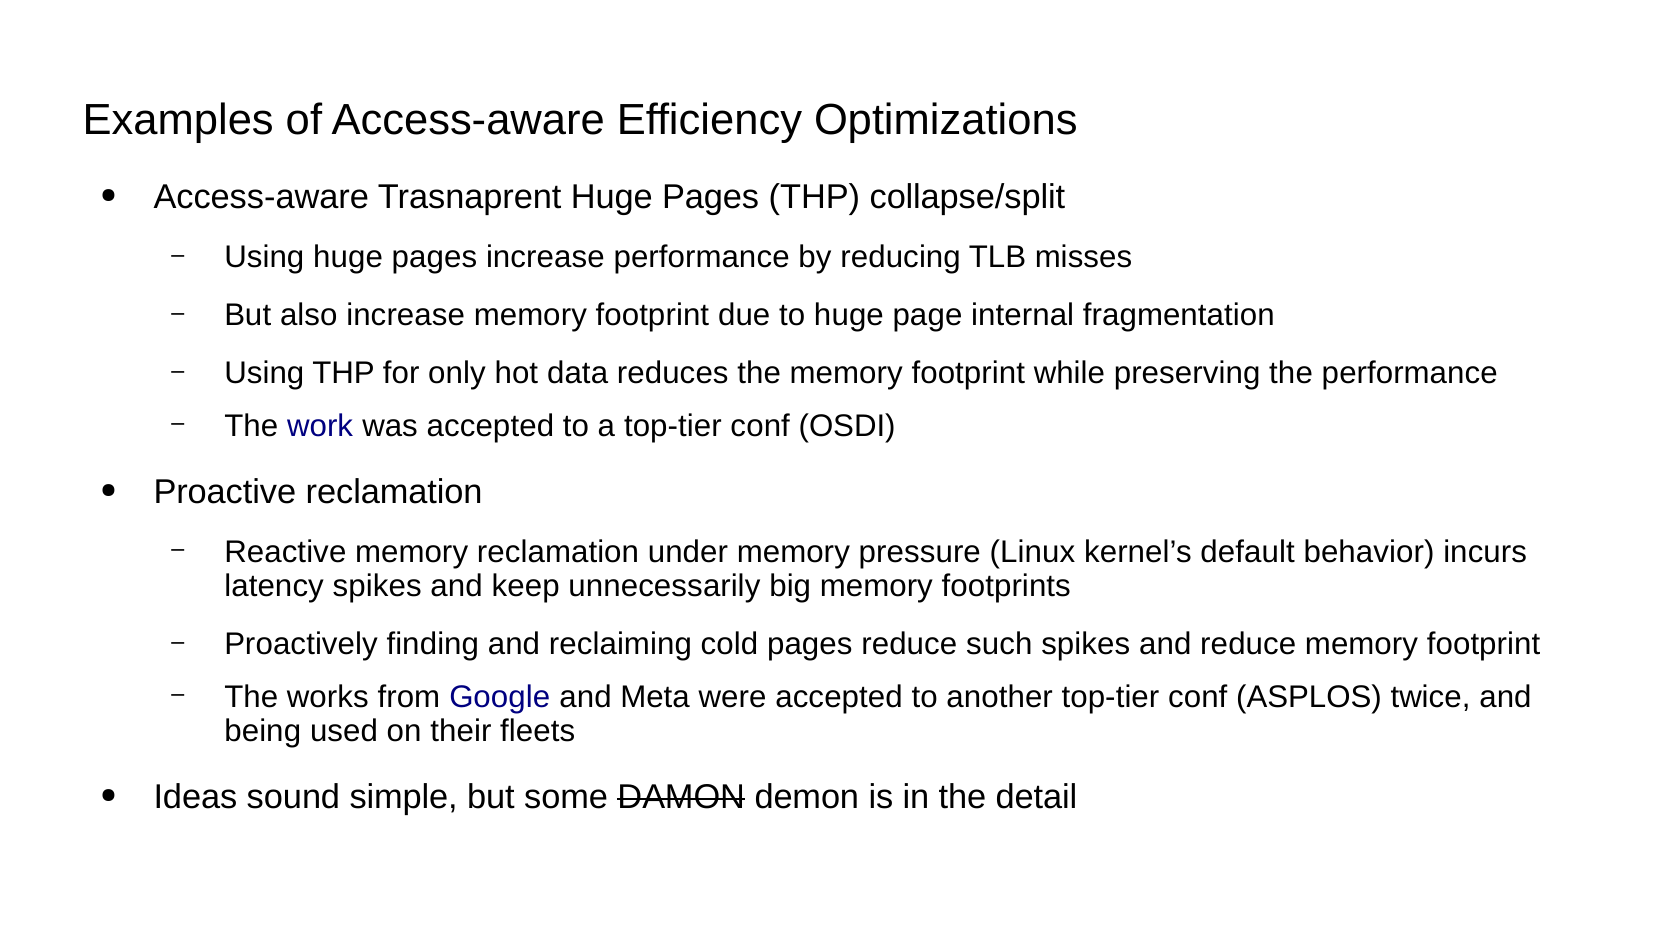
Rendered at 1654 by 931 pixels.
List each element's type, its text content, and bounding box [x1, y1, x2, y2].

title Examples of Access-aware Efficiency Optimizations [82, 81, 1571, 157]
list Access-aware Trasnaprent Huge Pages (THP) collapse/split Using huge pages increase performance by reducing TLB misses But also increase memory footprint due to huge page internal fragmentation Using THP for only hot data reduces the memory footprint while preserving the performance The work was accepted to a top-tier conf (OSDI) Proactive reclamation Reactive memory reclamation under memory pressure (Linux kernel’s default behavior) incurs latency spikes and keep unnecessarily big memory footprints Proactively finding and reclaiming cold pages reduce such spikes and reduce memory footprint The works from Google and Meta were accepted to another top-tier conf (ASPLOS) twice, and being used on their fleets Ideas sound simple, but some DAMON demon is in the detail [82, 177, 1571, 833]
